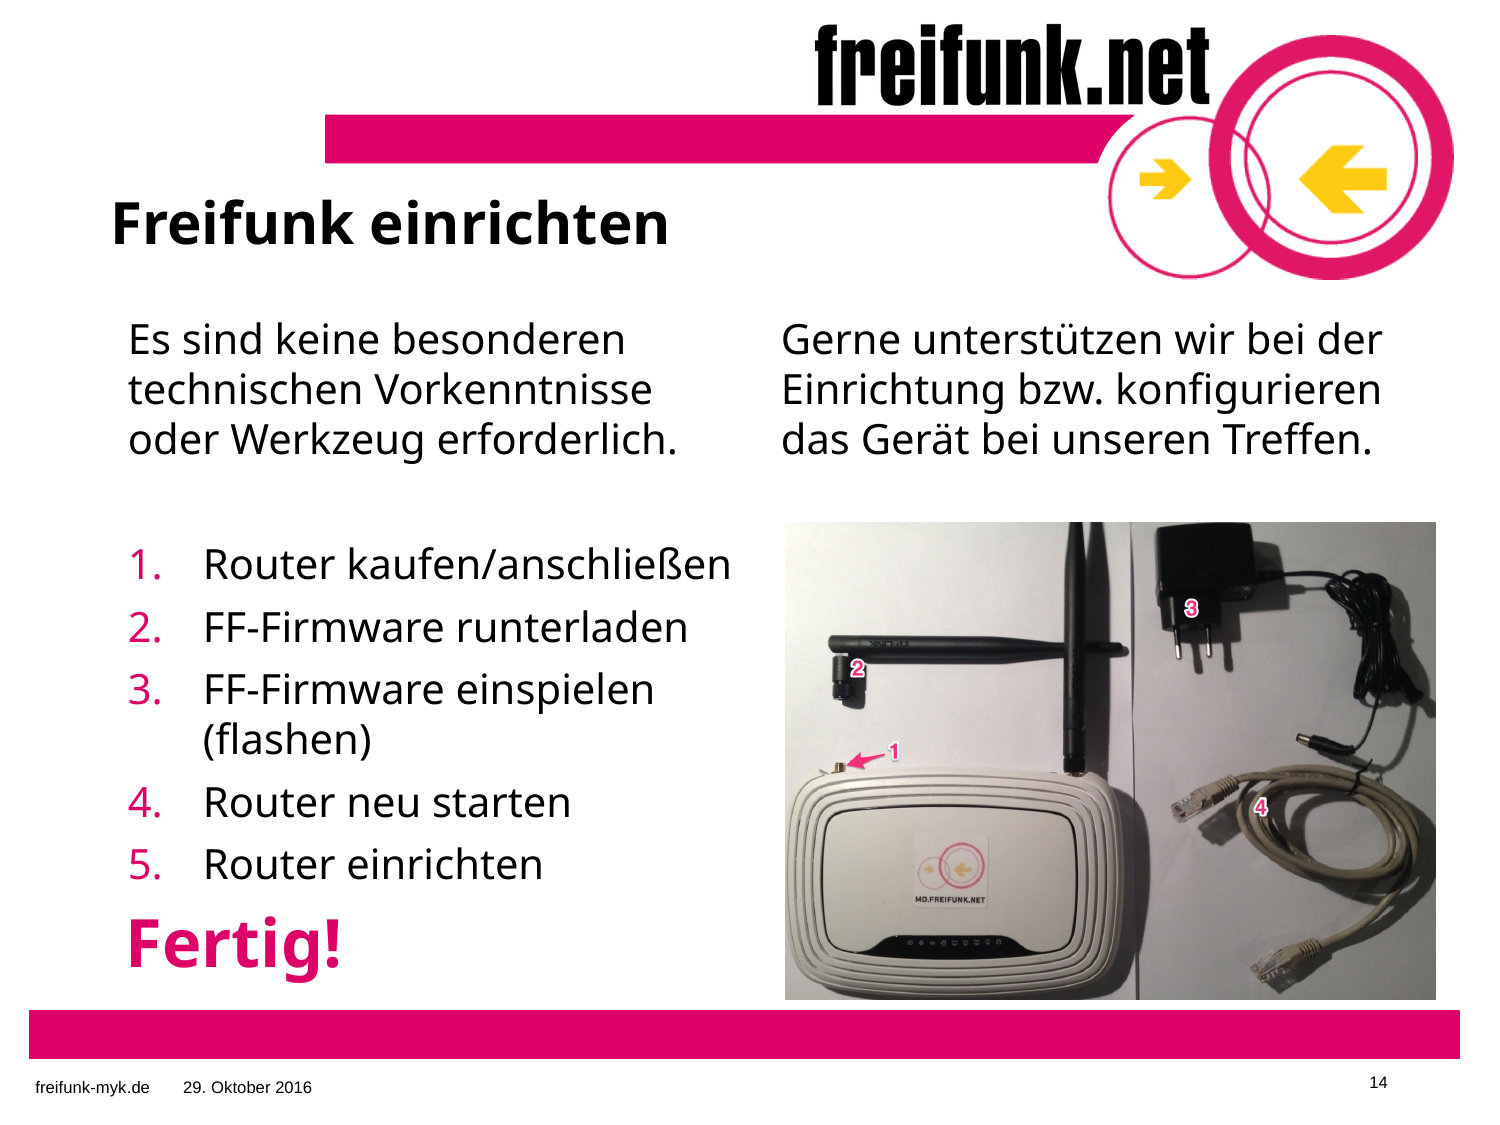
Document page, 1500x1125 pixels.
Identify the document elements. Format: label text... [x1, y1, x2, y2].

picture [785, 522, 1436, 1000]
list Es sind keine besonderen technischen Vorkenntnisse oder Werkzeug erforderlich. Router kaufen/anschließen FF-Firmware runterladen FF-Firmware einspielen (flashen) Router neu starten Router einrichten Fertig! [110, 312, 739, 1000]
title Freifunk einrichten [110, 160, 1093, 282]
list Gerne unterstützen wir bei der Einrichtung bzw. konfigurieren das Gerät bei unseren Treffen. [763, 312, 1392, 1000]
picture [816, 24, 1454, 280]
